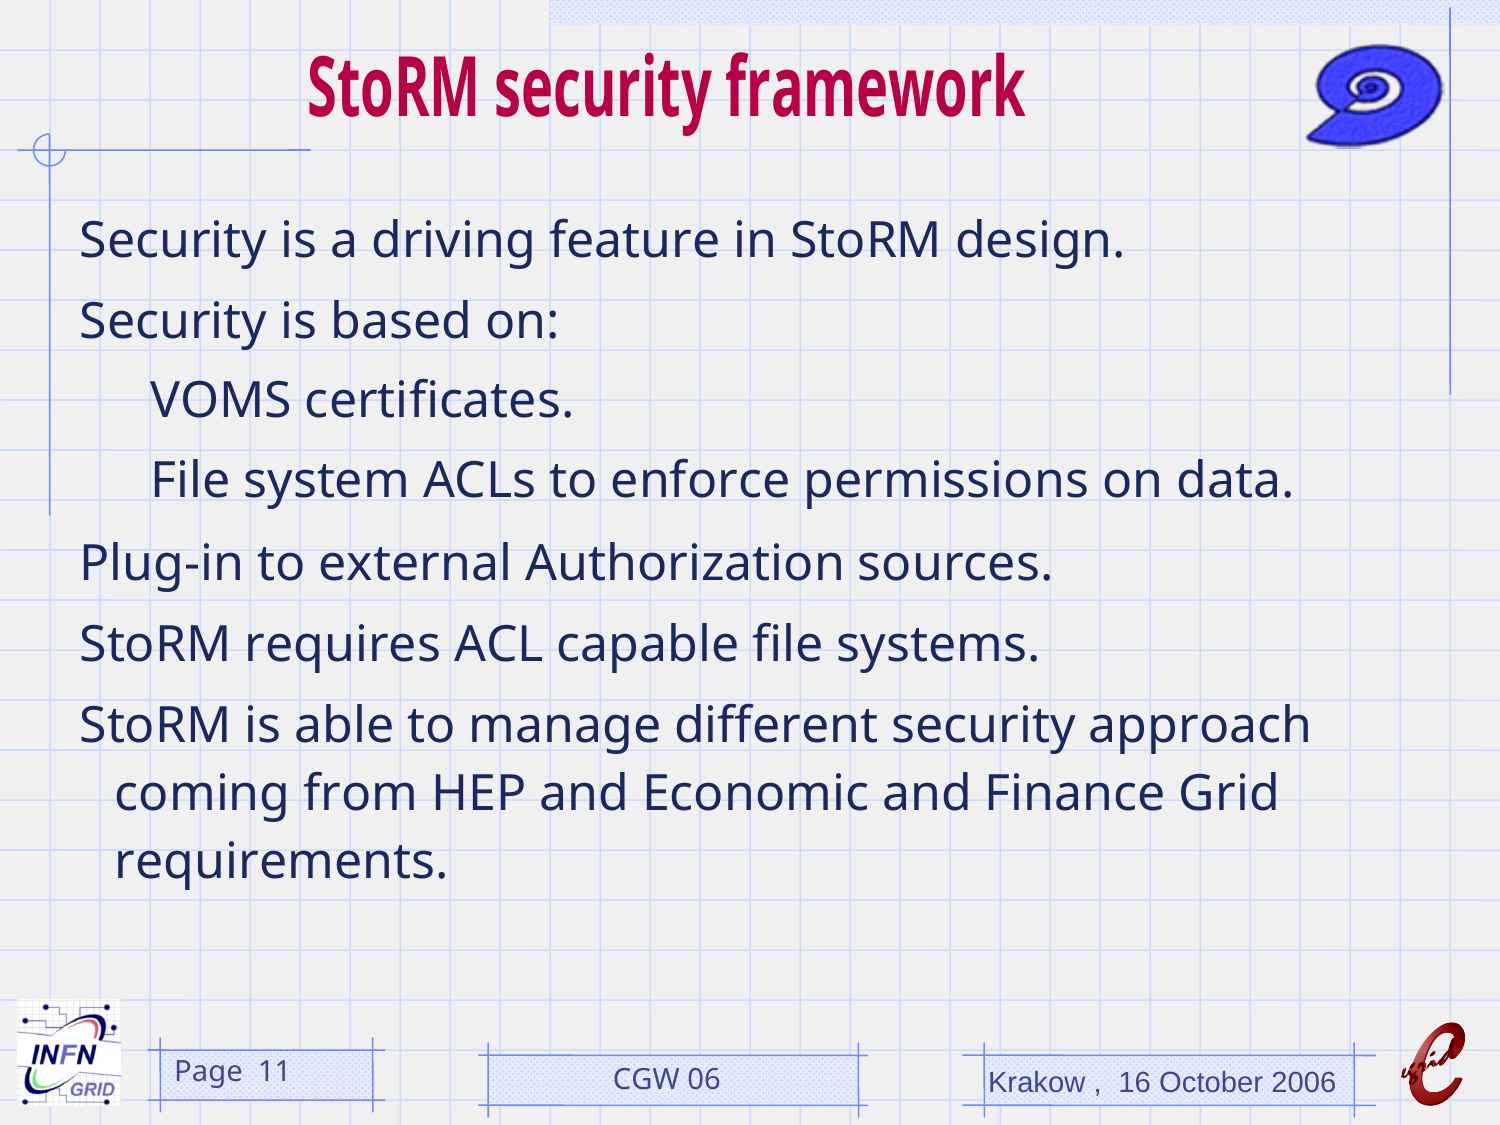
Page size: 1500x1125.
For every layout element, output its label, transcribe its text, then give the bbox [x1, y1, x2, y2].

picture [161, 1051, 372, 1099]
picture [549, 0, 1500, 25]
list Security is a driving feature in StoRM design. Security is based on: VOMS certificates. File system ACLs to enforce permissions on data. Plug-in to external Authorization sources. StoRM requires ACL capable file systems. StoRM is able to manage different security approach coming from HEP and Economic and Finance Grid requirements. [29, 196, 1436, 965]
picture [17, 999, 121, 1106]
picture [985, 1056, 1353, 1104]
title StoRM security framework [53, 18, 1282, 149]
picture [489, 1056, 857, 1104]
picture [1376, 1020, 1495, 1118]
picture [1305, 43, 1445, 149]
